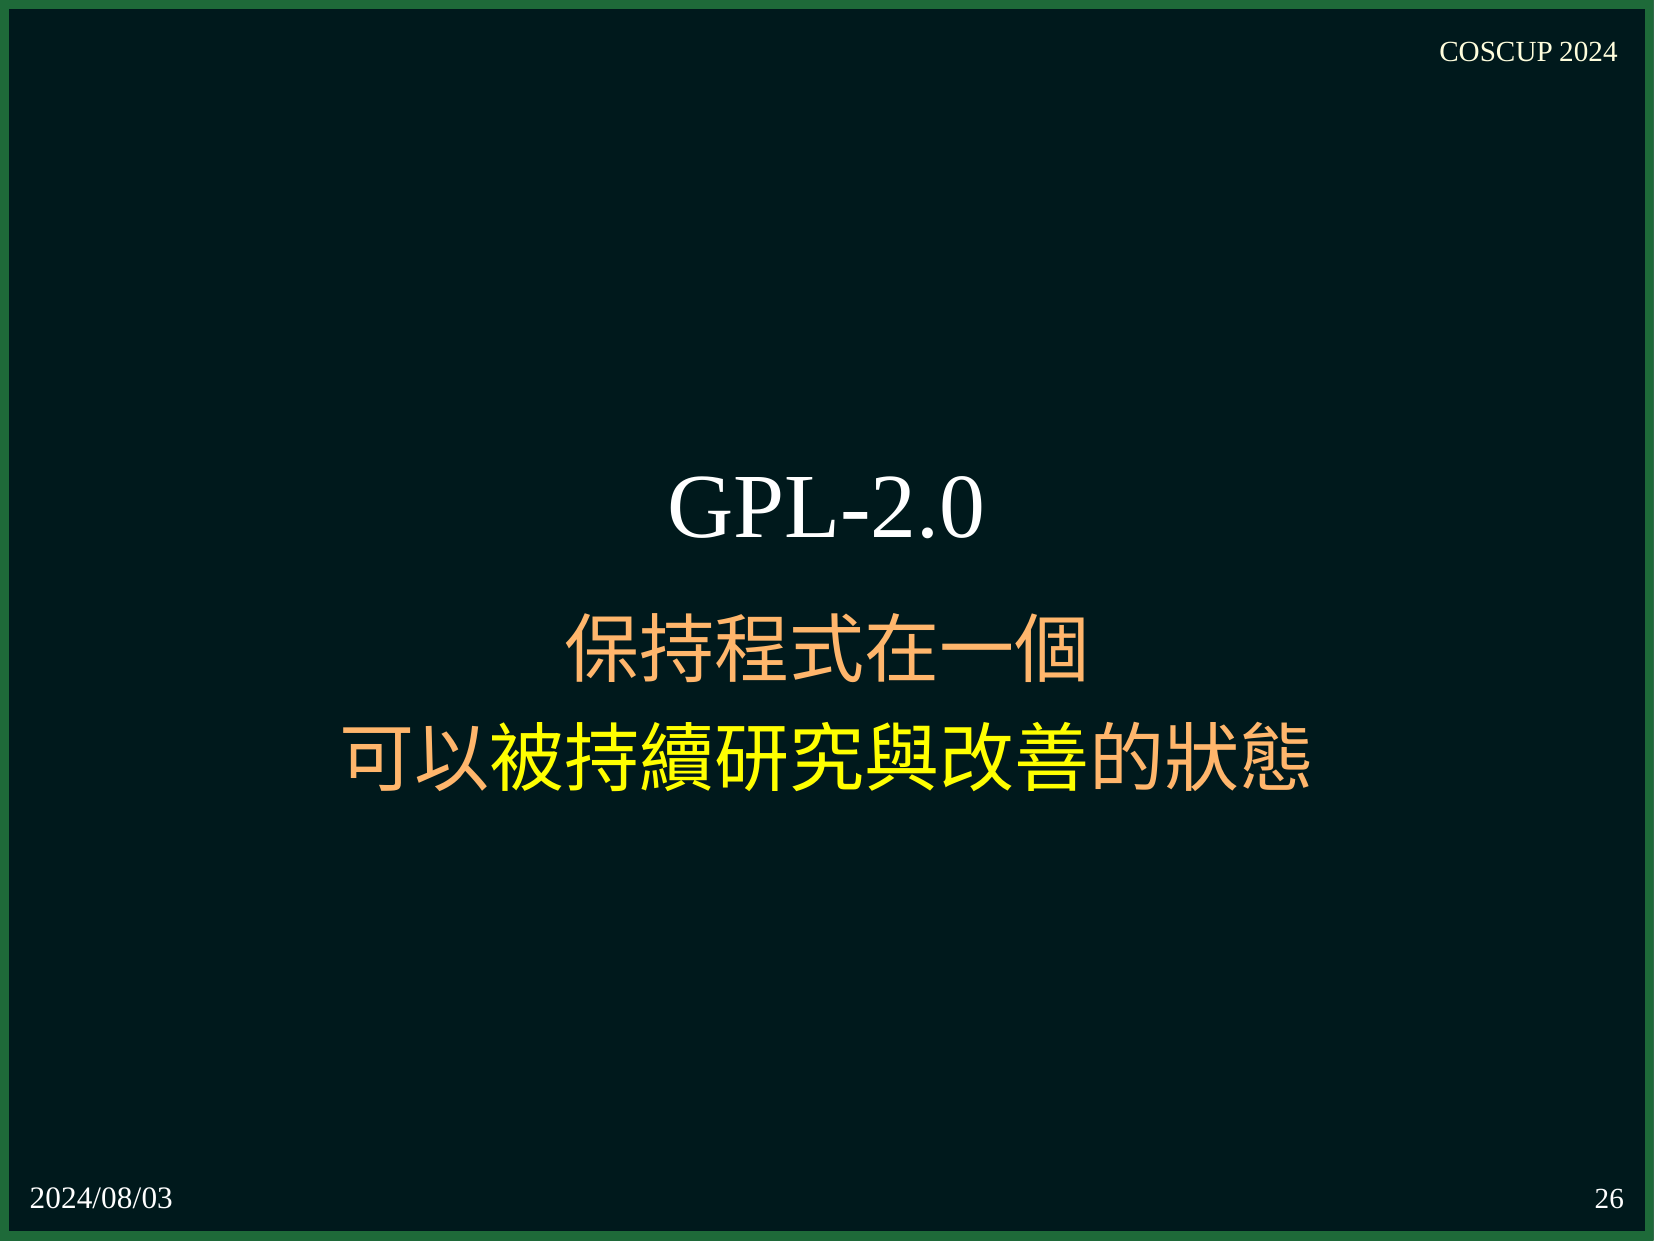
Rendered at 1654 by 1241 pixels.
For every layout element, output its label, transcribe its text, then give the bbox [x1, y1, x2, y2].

title GPL-2.0 保持程式在一個 可以被持續研究與改善的狀態 [82, 289, 1571, 974]
